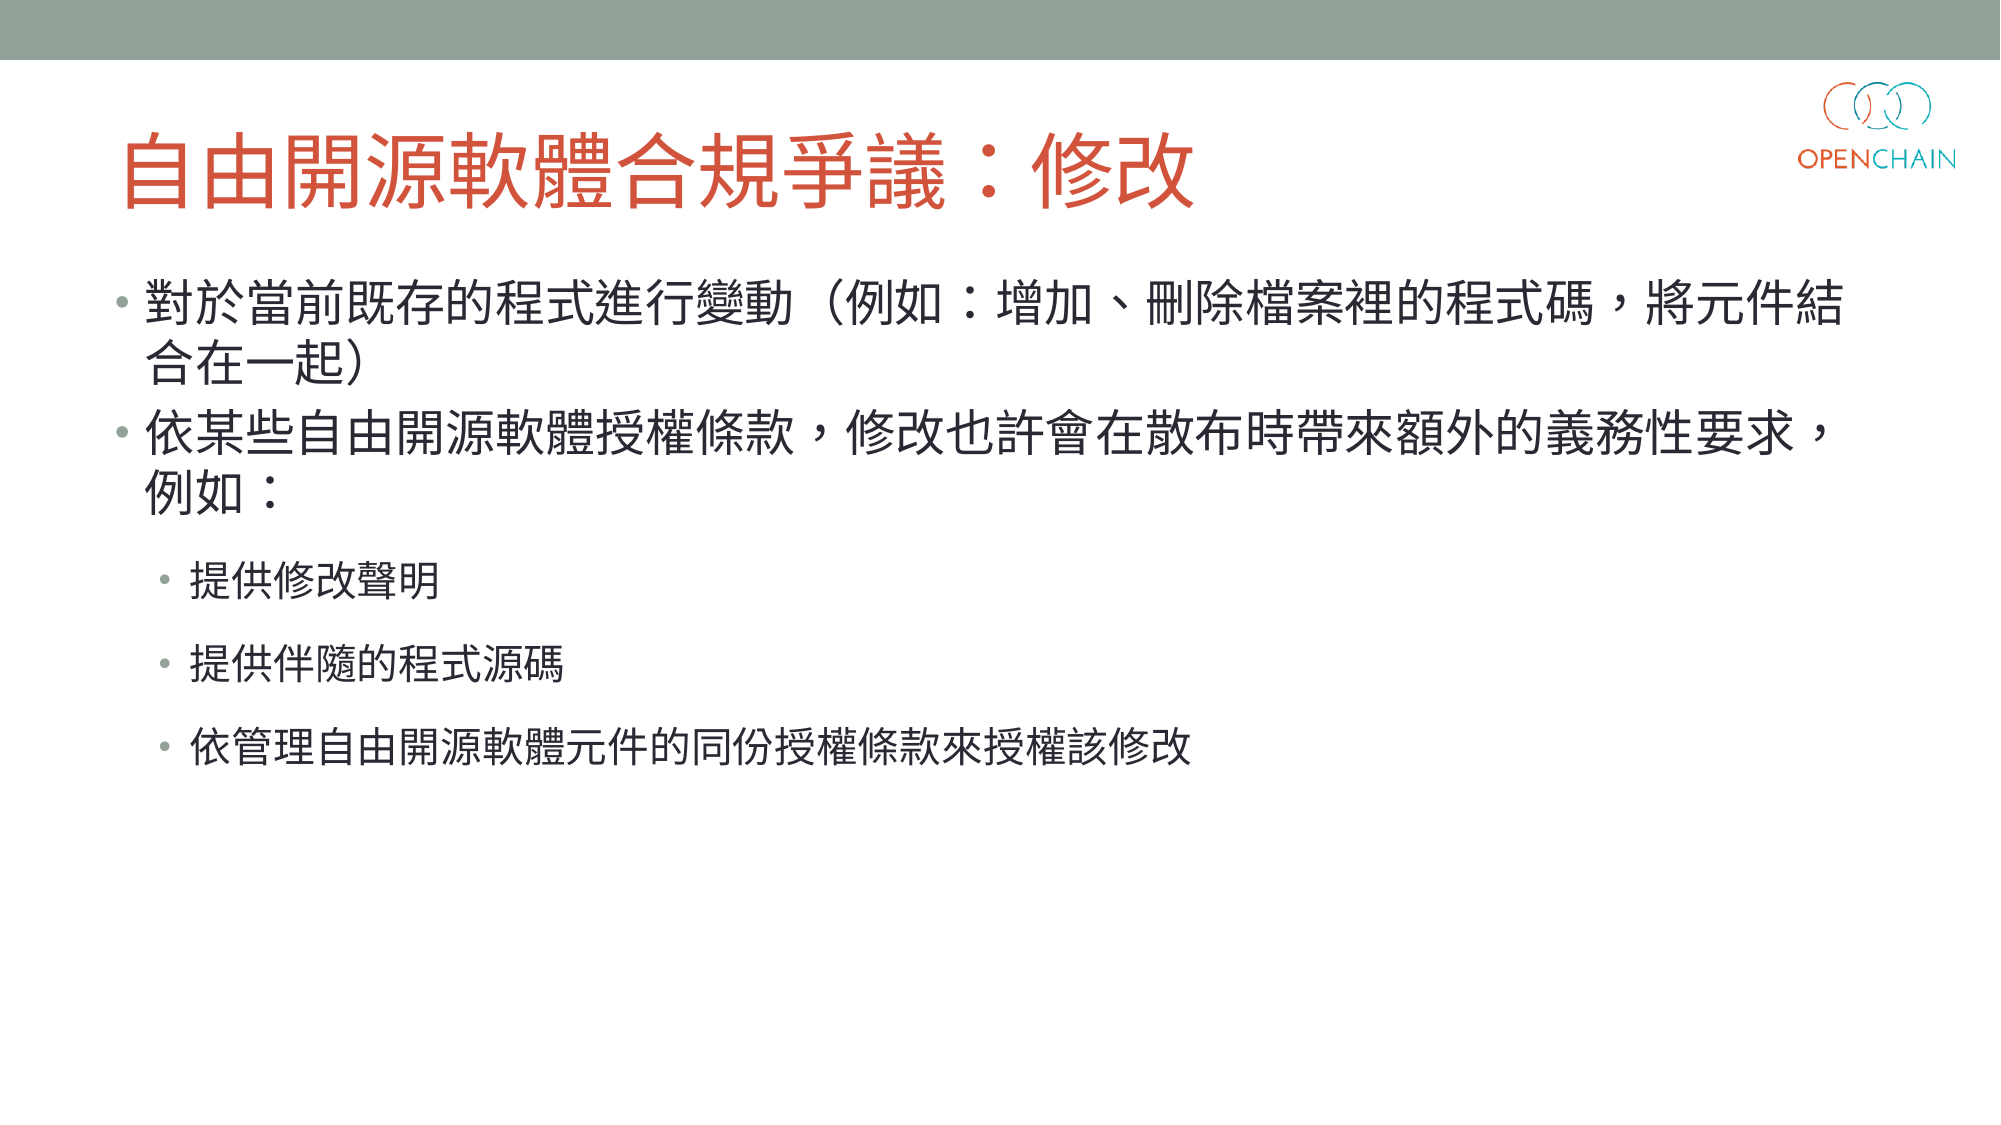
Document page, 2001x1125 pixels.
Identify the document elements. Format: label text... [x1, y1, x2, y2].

picture [1798, 82, 1955, 169]
list 對於當前既存的程式進行變動（例如：增加、刪除檔案裡的程式碼，將元件結合在一起） 依某些自由開源軟體授權條款，修改也許會在散布時帶來額外的義務性要求，例如： 提供修改聲明 提供伴隨的程式源碼 依管理自由開源軟體元件的同份授權條款來授權該修改 [99, 263, 1900, 1064]
title 自由開源軟體合規爭議：修改 [99, 87, 1900, 250]
